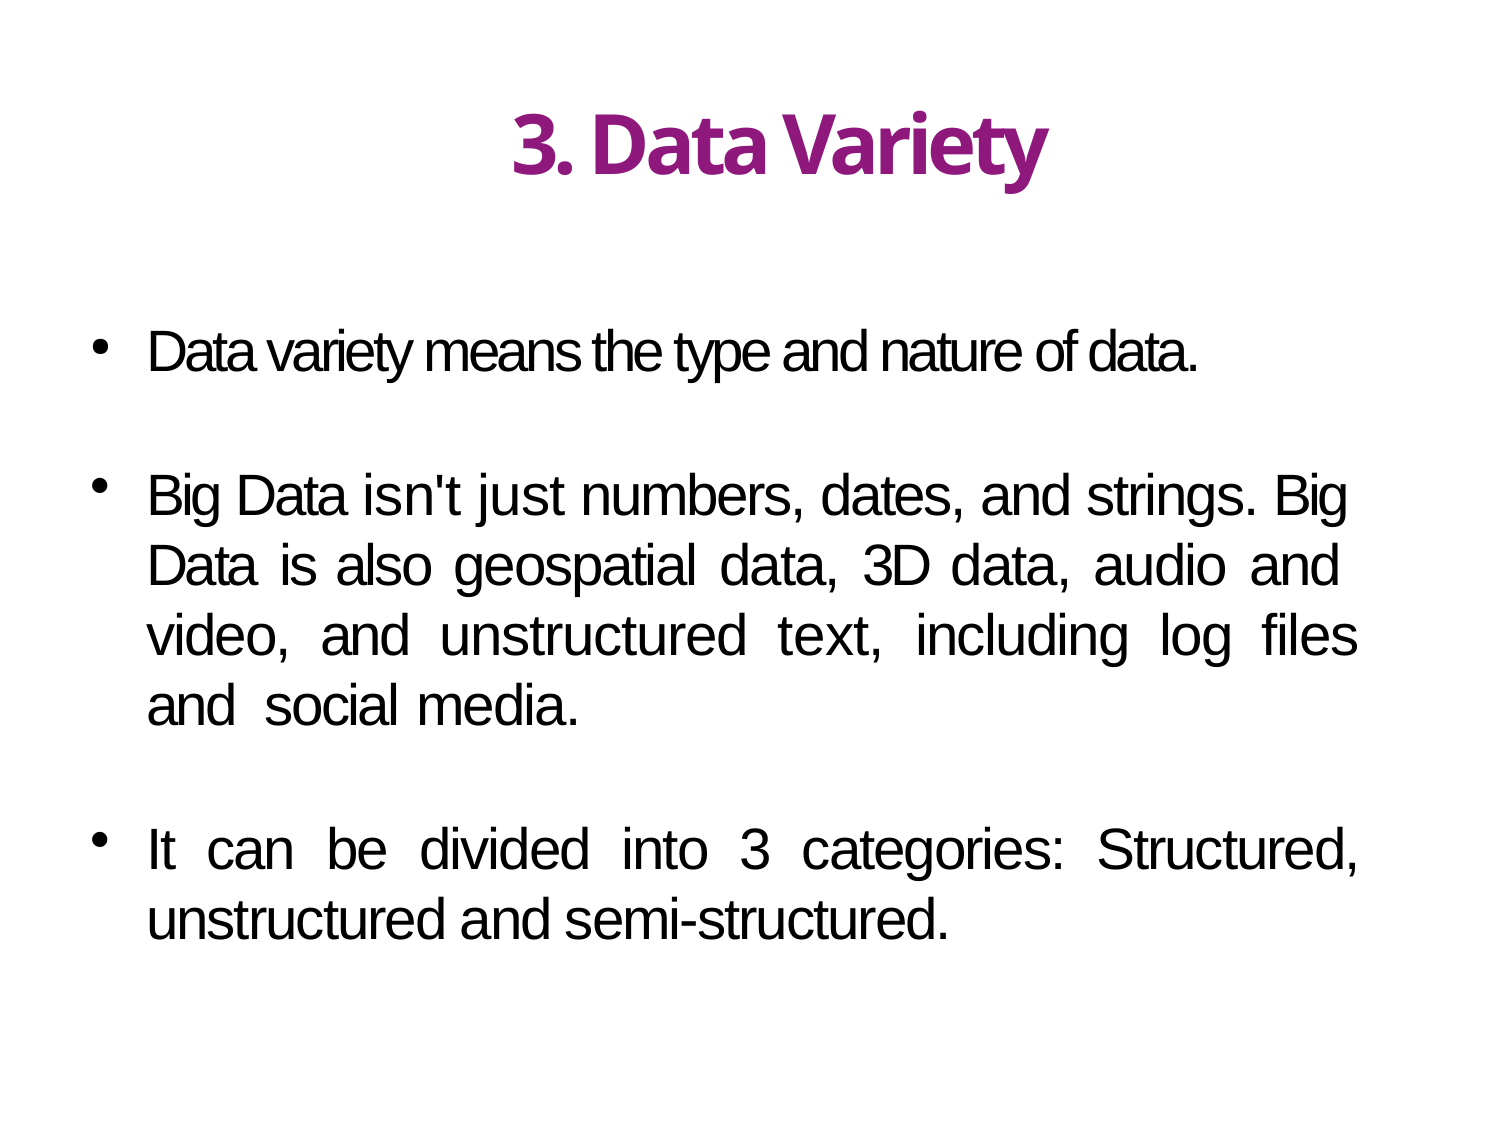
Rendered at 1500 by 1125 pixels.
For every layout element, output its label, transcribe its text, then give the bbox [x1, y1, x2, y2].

text_box Data variety means the type and nature of data. Big Data isn't just numbers, dates, and strings. Big Data is also geospatial data, 3D data, audio and video, and unstructured text, including log files and social media. It can be divided into 3 categories: Structured, unstructured and semi-structured. [87, 239, 1361, 1053]
title 3. Data Variety [450, 85, 1111, 183]
